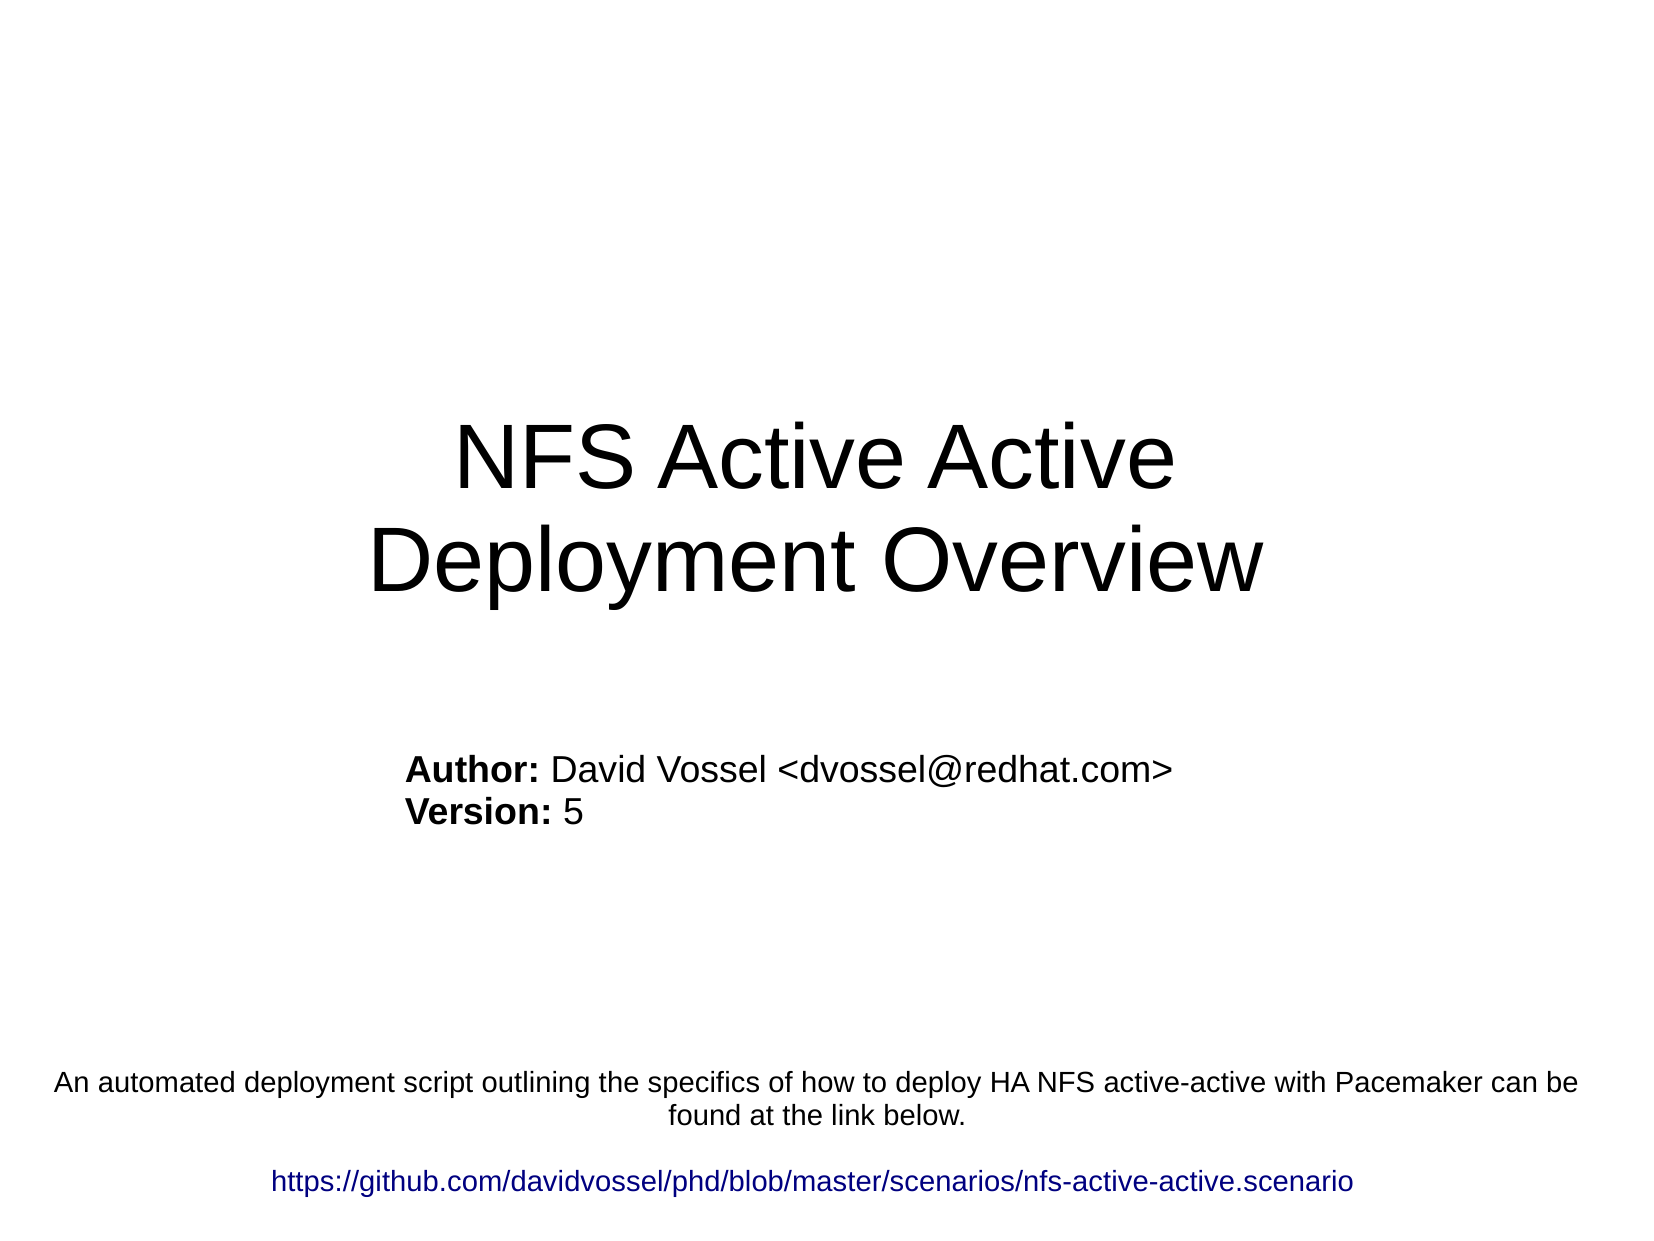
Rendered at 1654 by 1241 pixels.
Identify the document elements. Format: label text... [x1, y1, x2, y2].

text_box Author: David Vossel <dvossel@redhat.com> Version: 5 [390, 699, 1201, 841]
text_box An automated deployment script outlining the specifics of how to deploy HA NFS active-active with Pacemaker can be found at the link below. https://github.com/davidvossel/phd/blob/master/scenarios/nfs-active-active.scenario [15, 975, 1621, 1211]
title NFS Active Active Deployment Overview [71, 405, 1561, 613]
